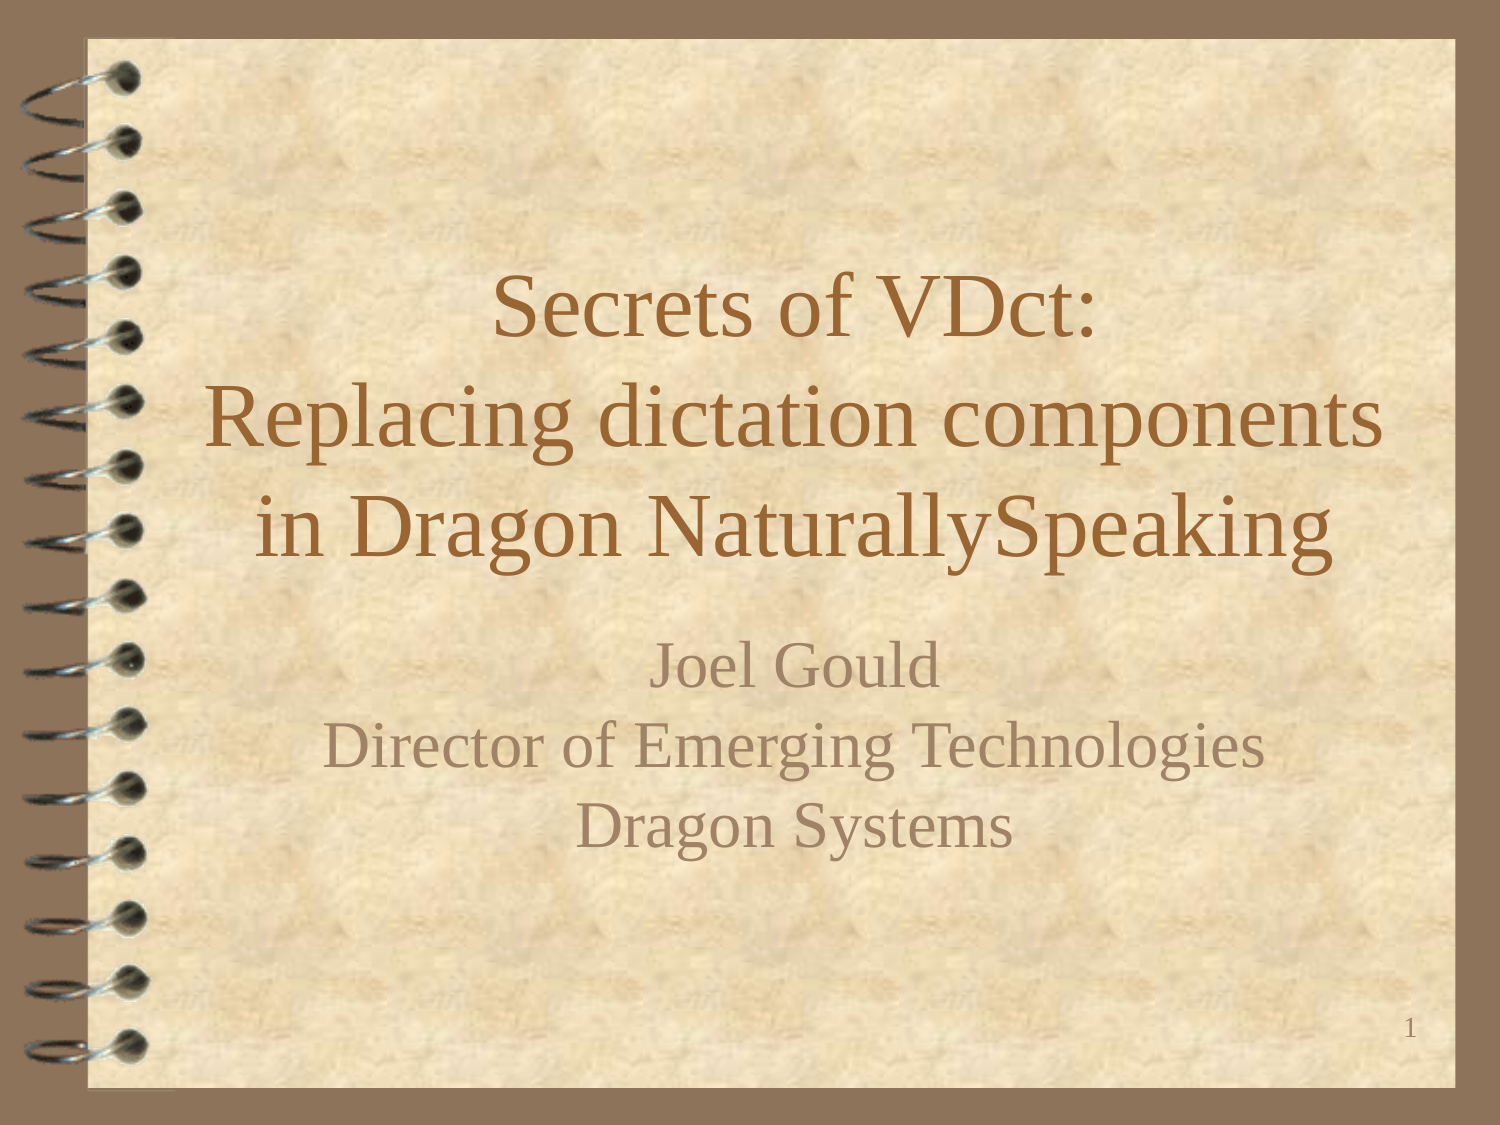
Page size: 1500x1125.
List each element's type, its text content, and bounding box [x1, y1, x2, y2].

subtitle Joel Gould Director of Emerging Technologies Dragon Systems [270, 613, 1321, 901]
picture [0, 0, 1456, 1125]
title Secrets of VDct: Replacing dictation components in Dragon NaturallySpeaking [157, 315, 1433, 504]
